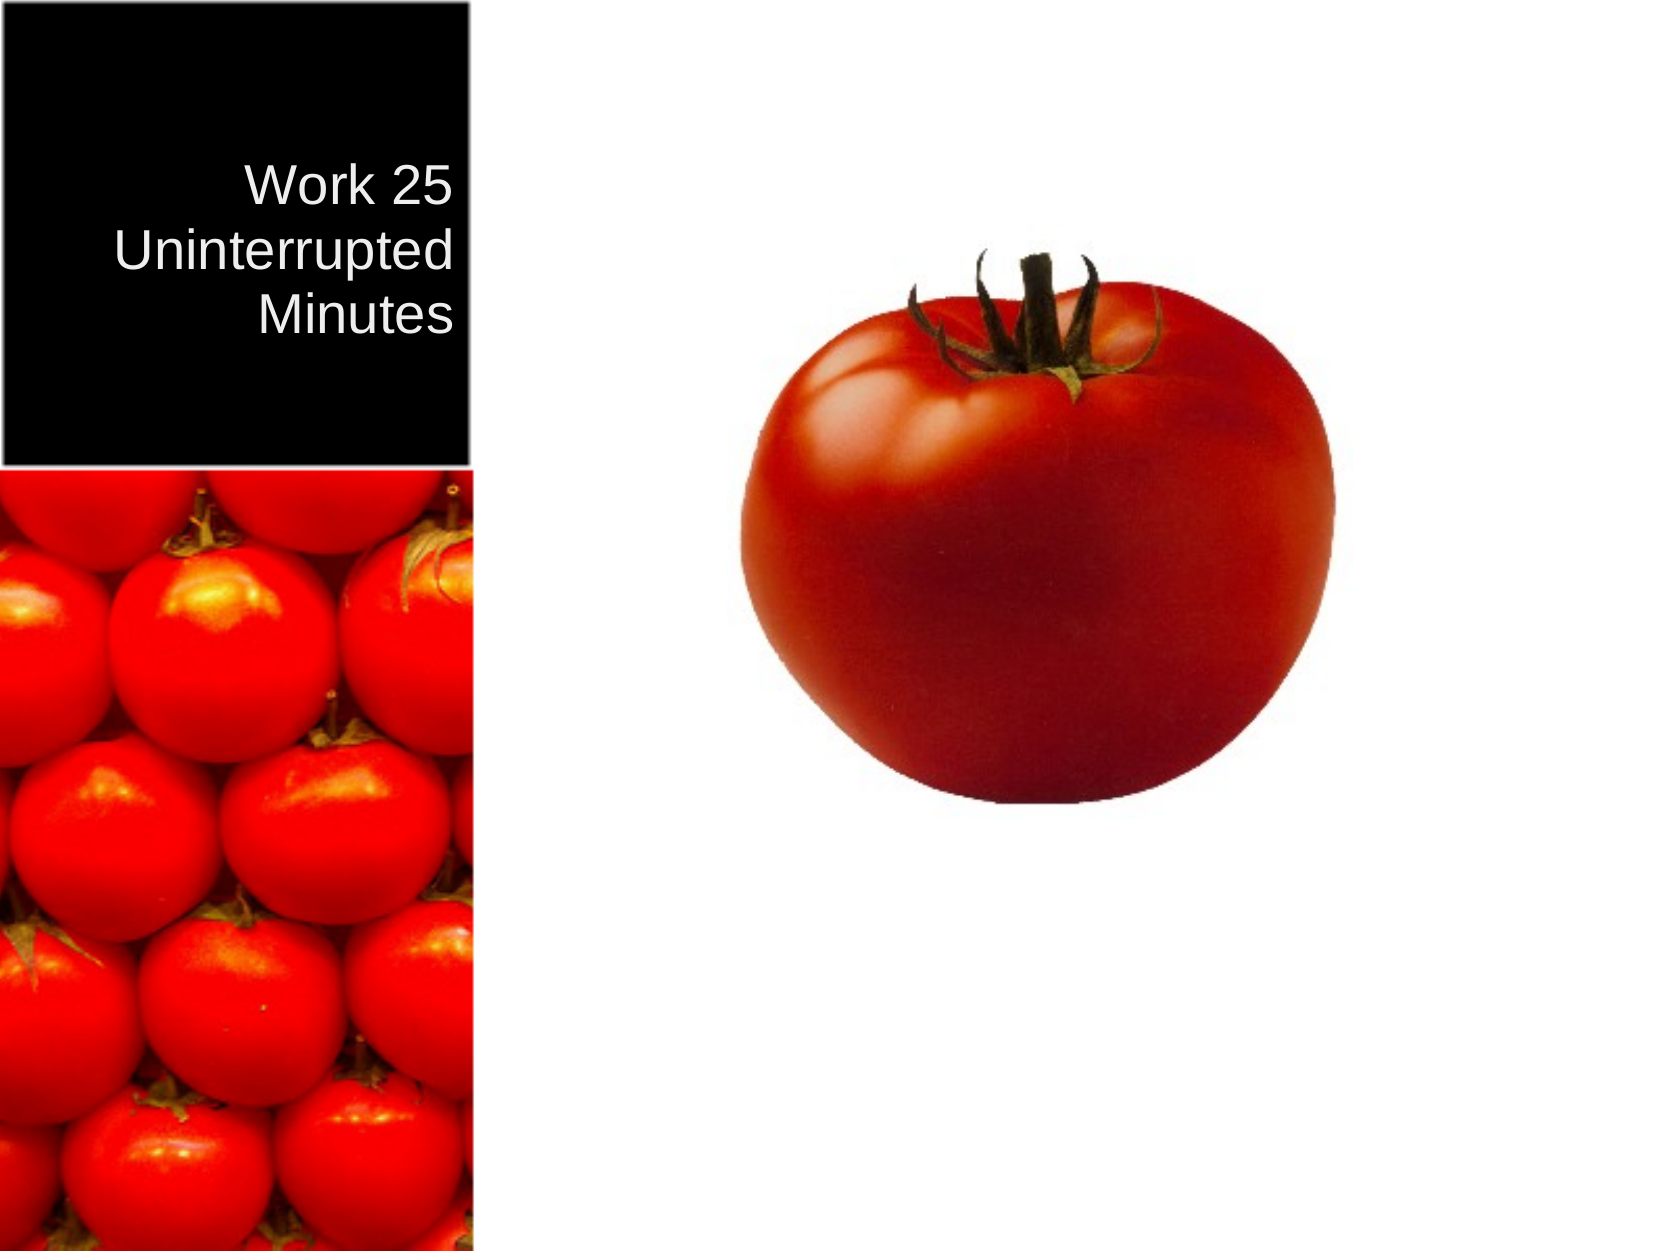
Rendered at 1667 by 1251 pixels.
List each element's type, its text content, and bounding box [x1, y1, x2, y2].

picture [0, 0, 1667, 1251]
text_box Work 25 Uninterrupted Minutes [24, 153, 455, 347]
